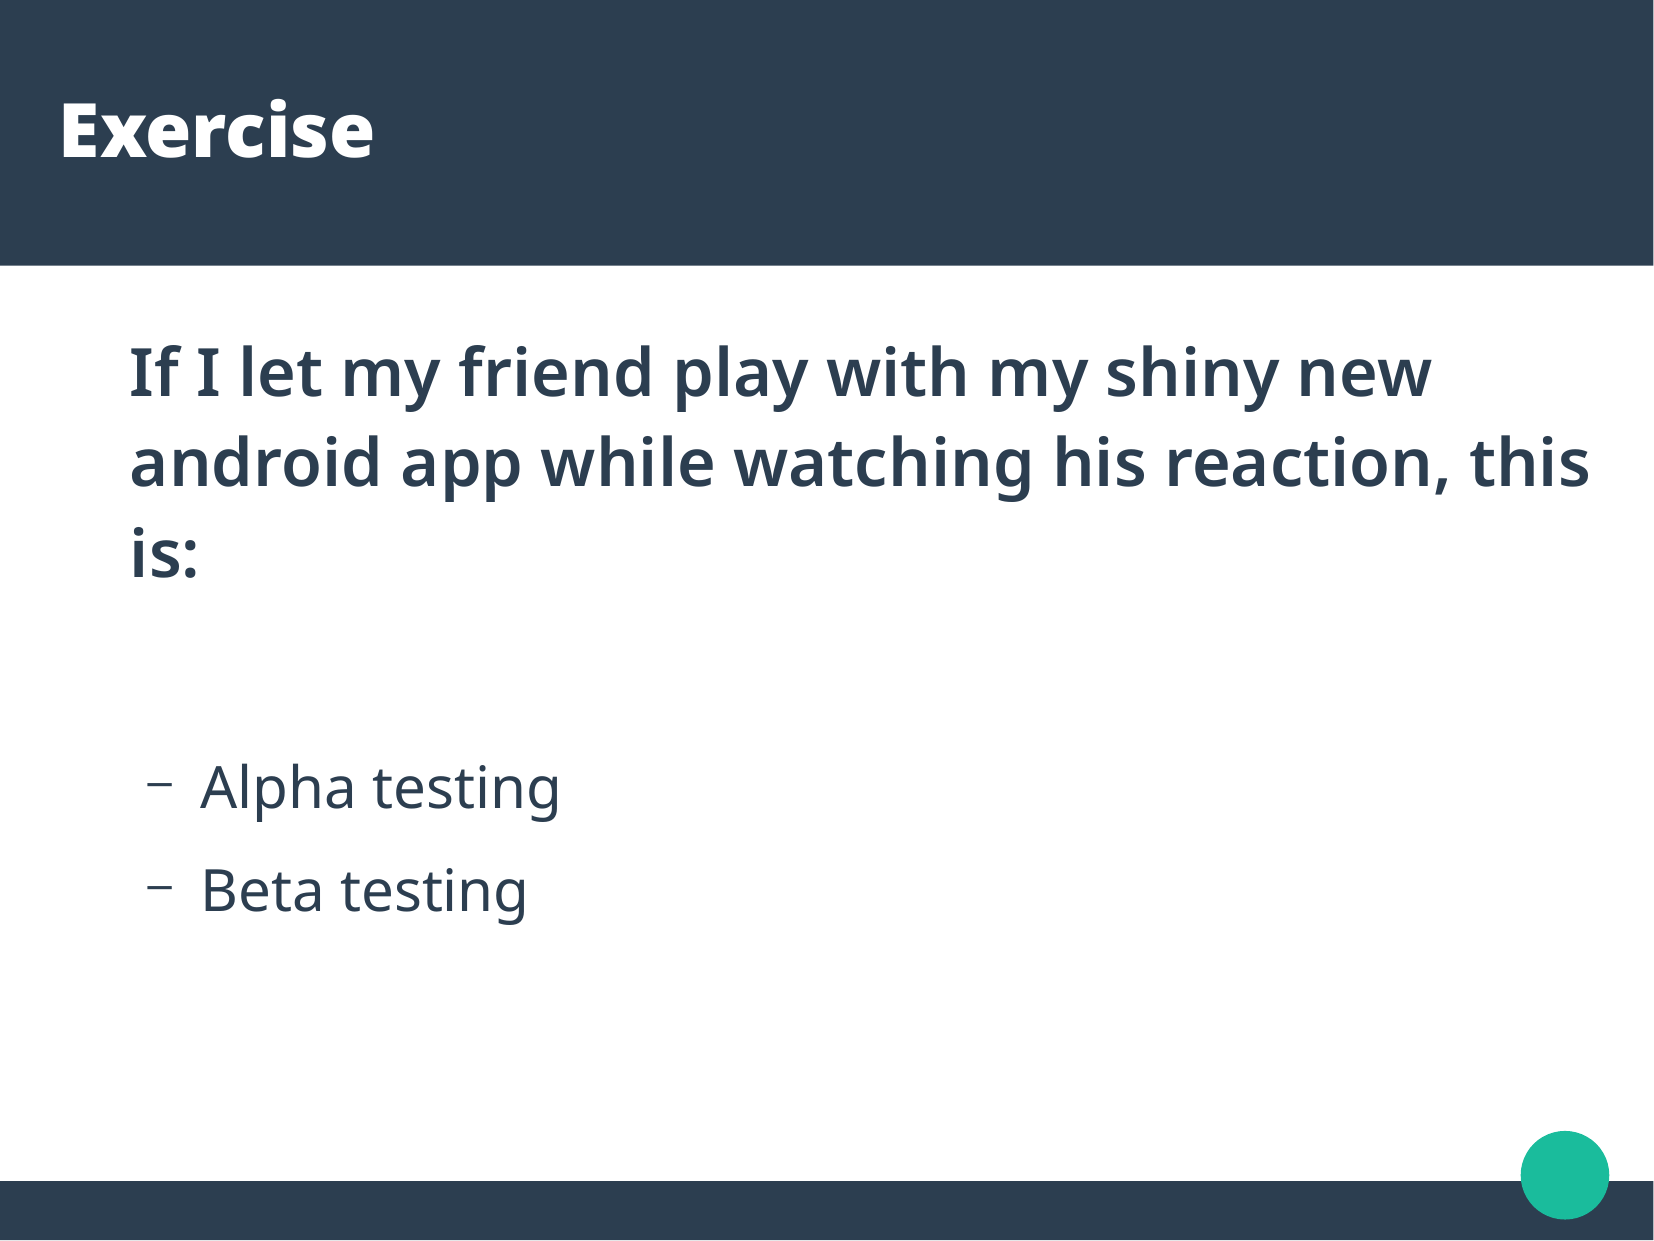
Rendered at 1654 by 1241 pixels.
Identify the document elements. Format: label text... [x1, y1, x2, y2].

list If I let my friend play with my shiny new android app while watching his reaction, this is: Alpha testing Beta testing [59, 324, 1595, 1152]
title Exercise [59, 49, 1595, 207]
